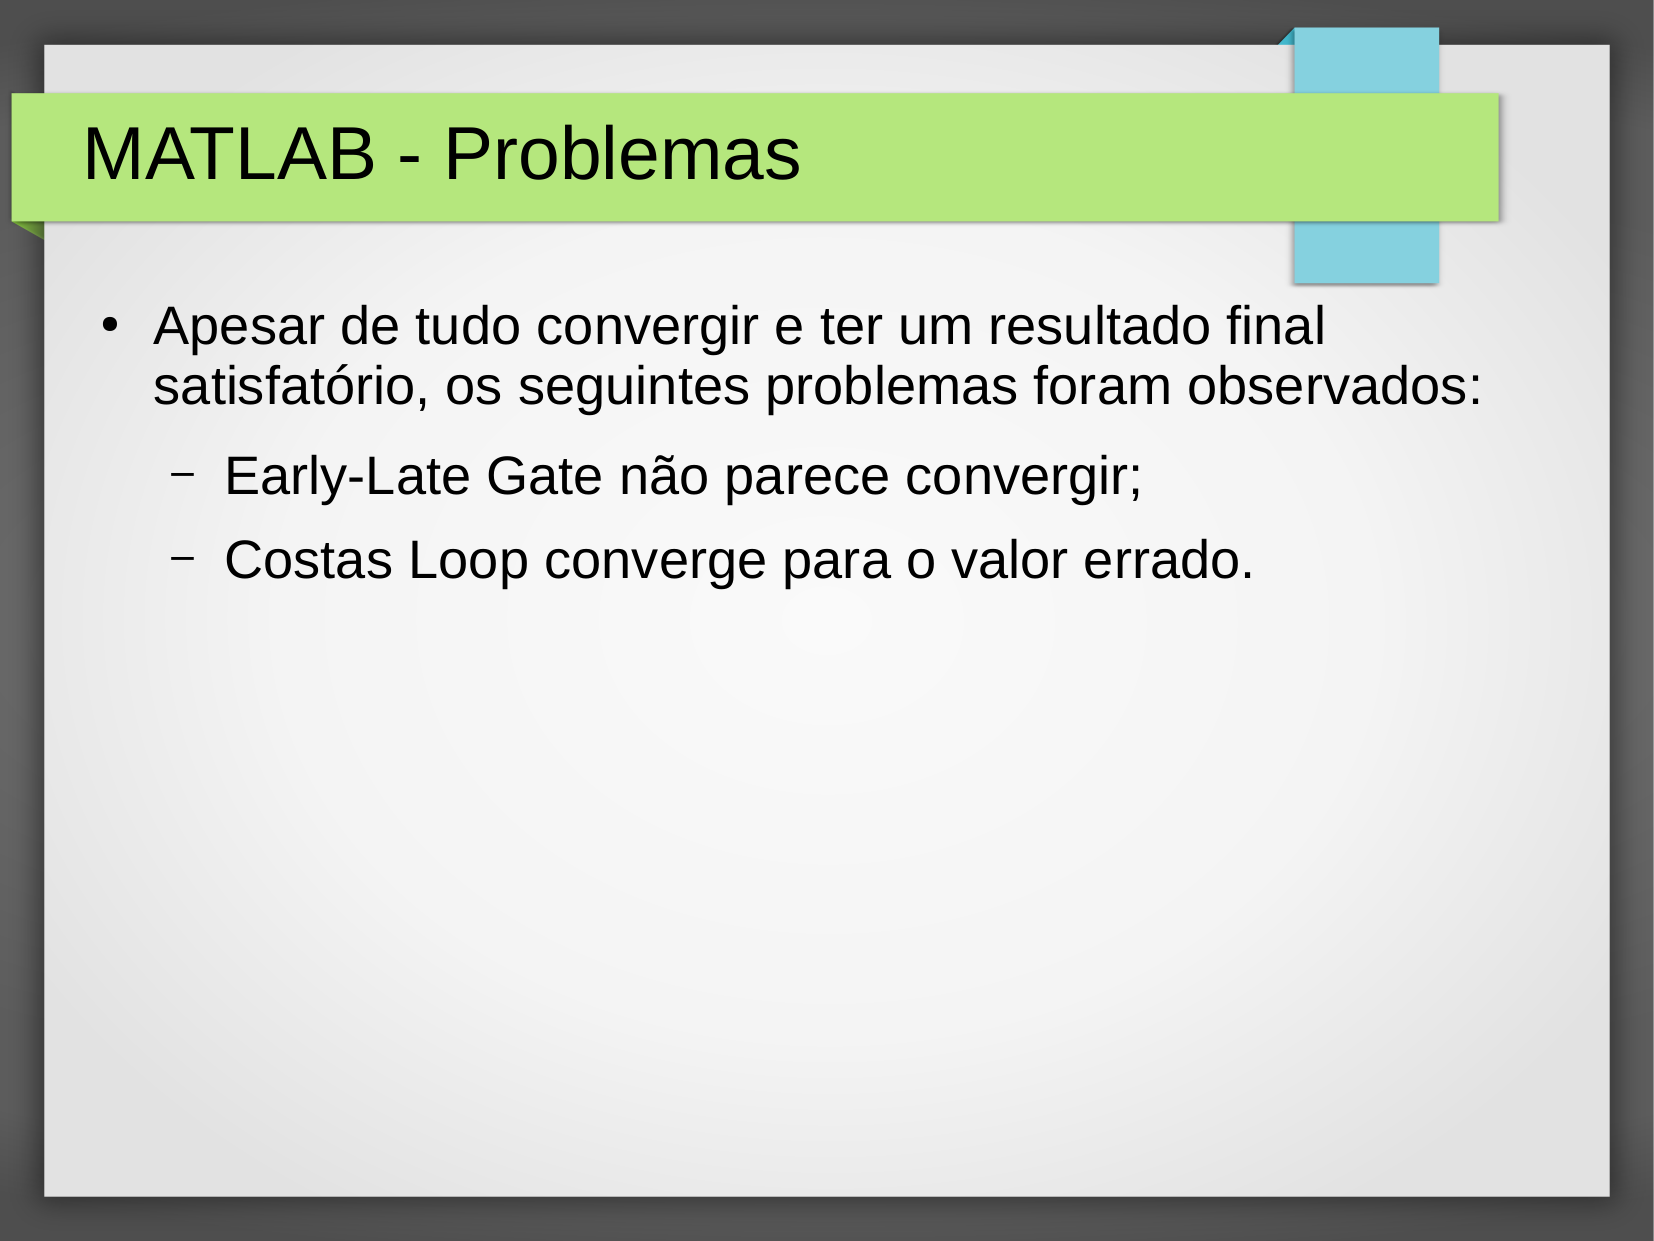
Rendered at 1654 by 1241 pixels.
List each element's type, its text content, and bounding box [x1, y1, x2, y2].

list Apesar de tudo convergir e ter um resultado final satisfatório, os seguintes problemas foram observados: Early-Late Gate não parece convergir; Costas Loop converge para o valor errado. [82, 295, 1571, 1015]
title MATLAB - Problemas [82, 94, 1264, 213]
picture [0, 0, 1654, 1241]
